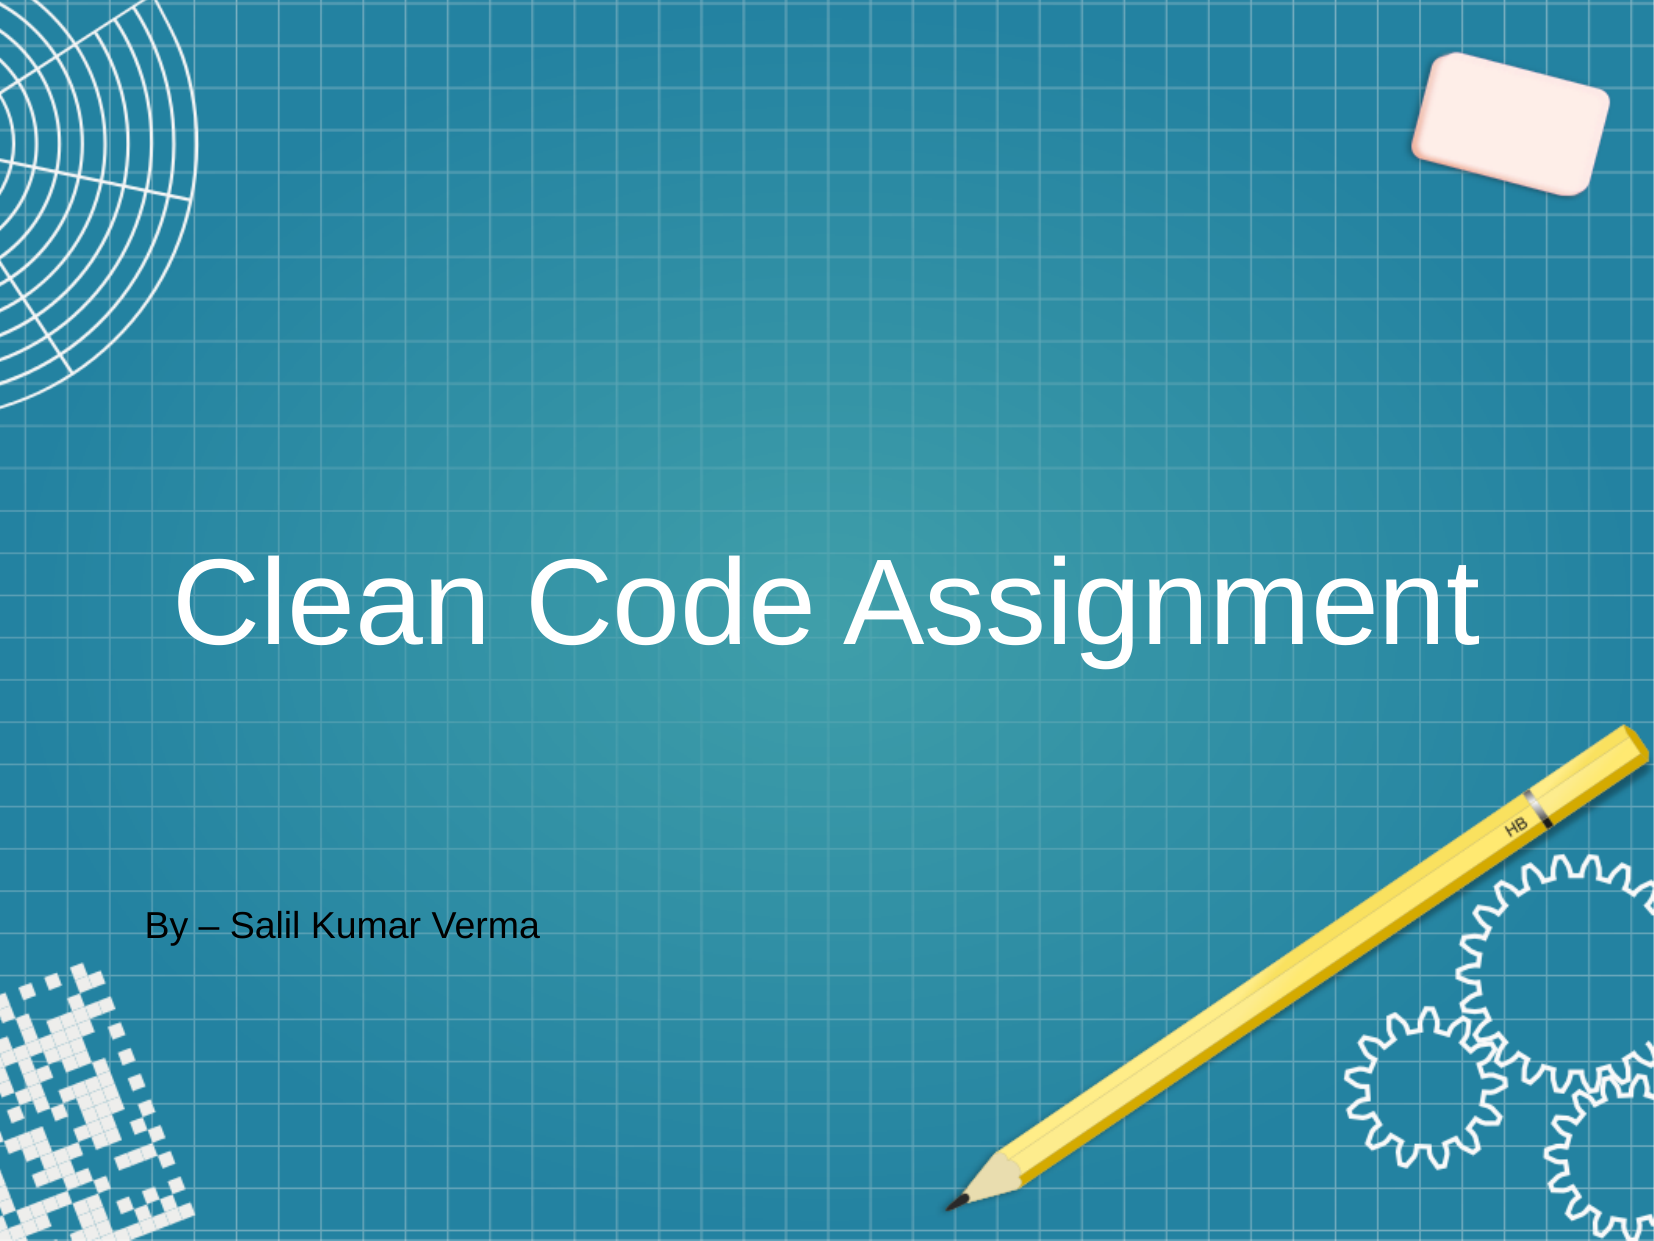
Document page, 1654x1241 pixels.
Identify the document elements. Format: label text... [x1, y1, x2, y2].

text_box By – Salil Kumar Verma [129, 897, 697, 955]
title Clean Code Assignment [82, 460, 1571, 745]
picture [0, 0, 1654, 1241]
